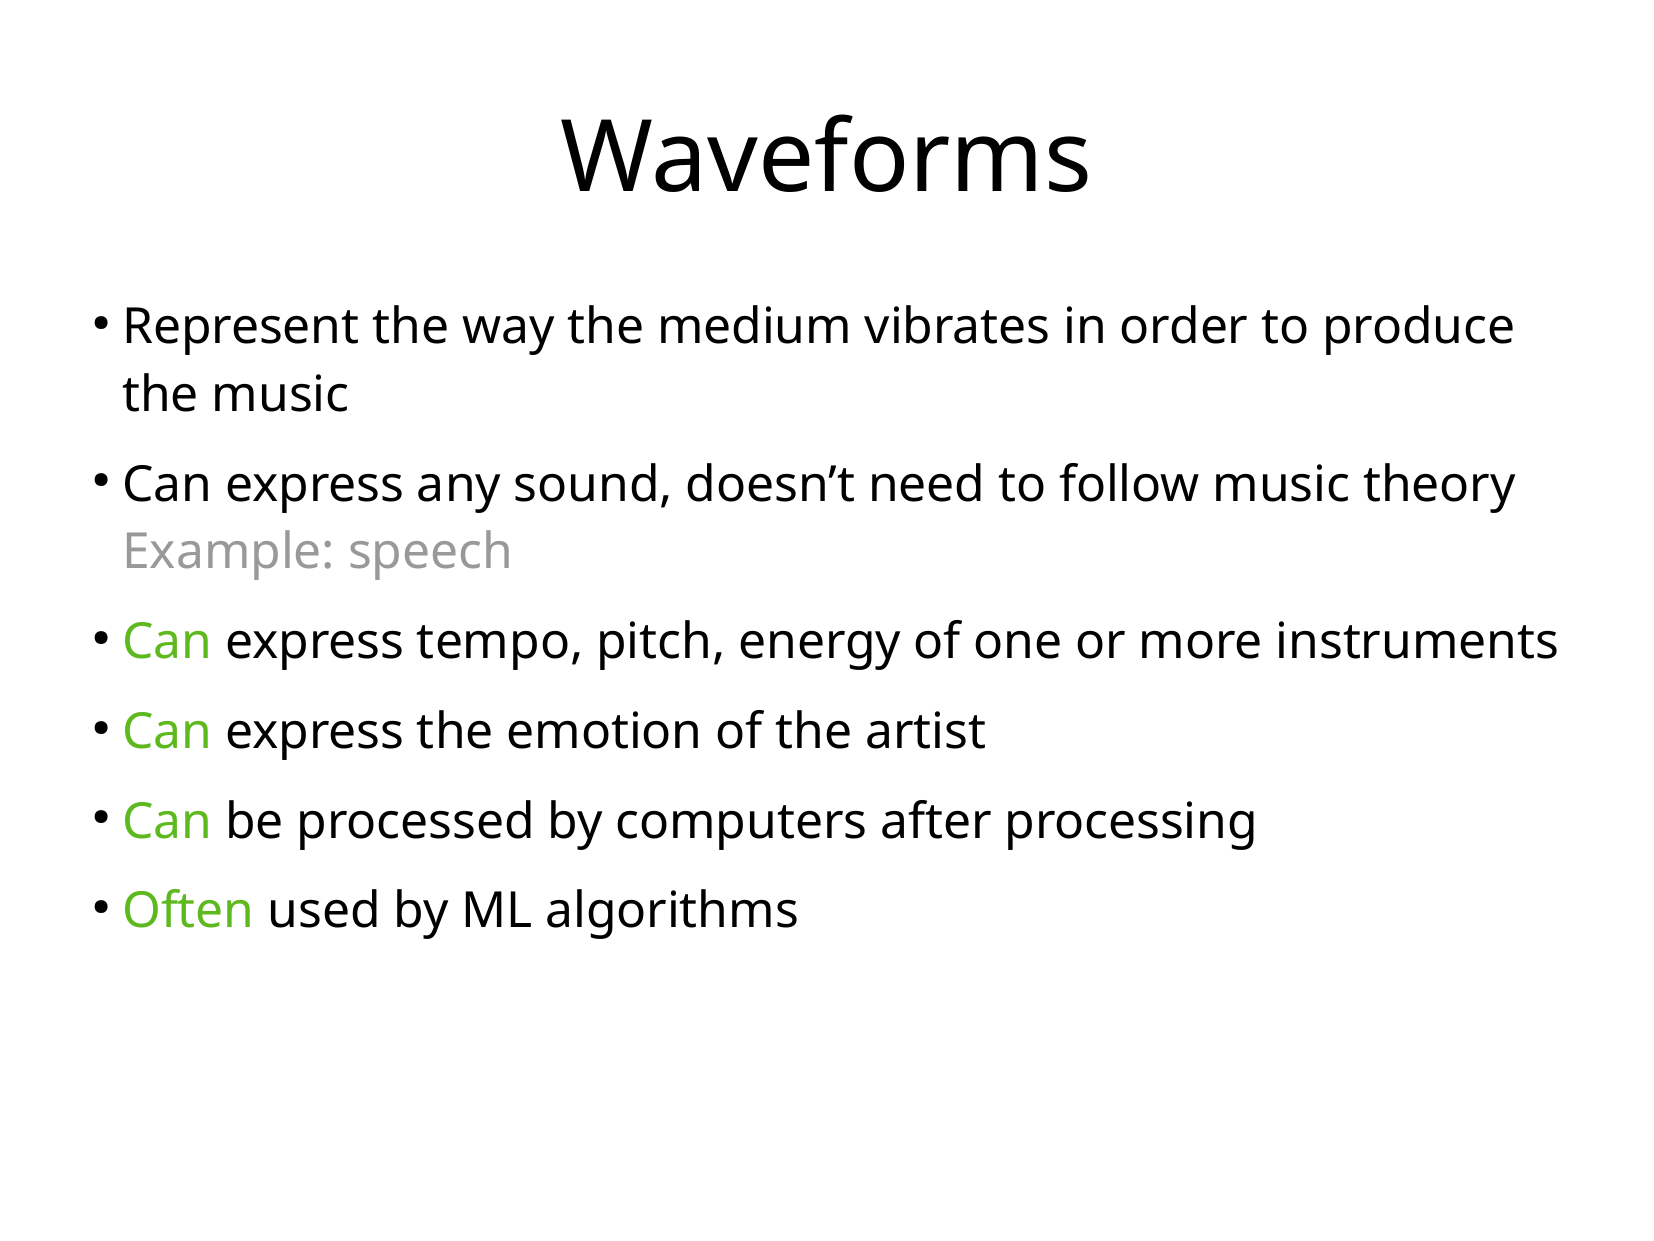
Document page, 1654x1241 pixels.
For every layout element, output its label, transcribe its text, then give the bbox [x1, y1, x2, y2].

list Represent the way the medium vibrates in order to produce the music Can express any sound, doesn’t need to follow music theory Example: speech Can express tempo, pitch, energy of one or more instruments Can express the emotion of the artist Can be processed by computers after processing Often used by ML algorithms [82, 290, 1571, 1010]
title Waveforms [82, 49, 1571, 257]
